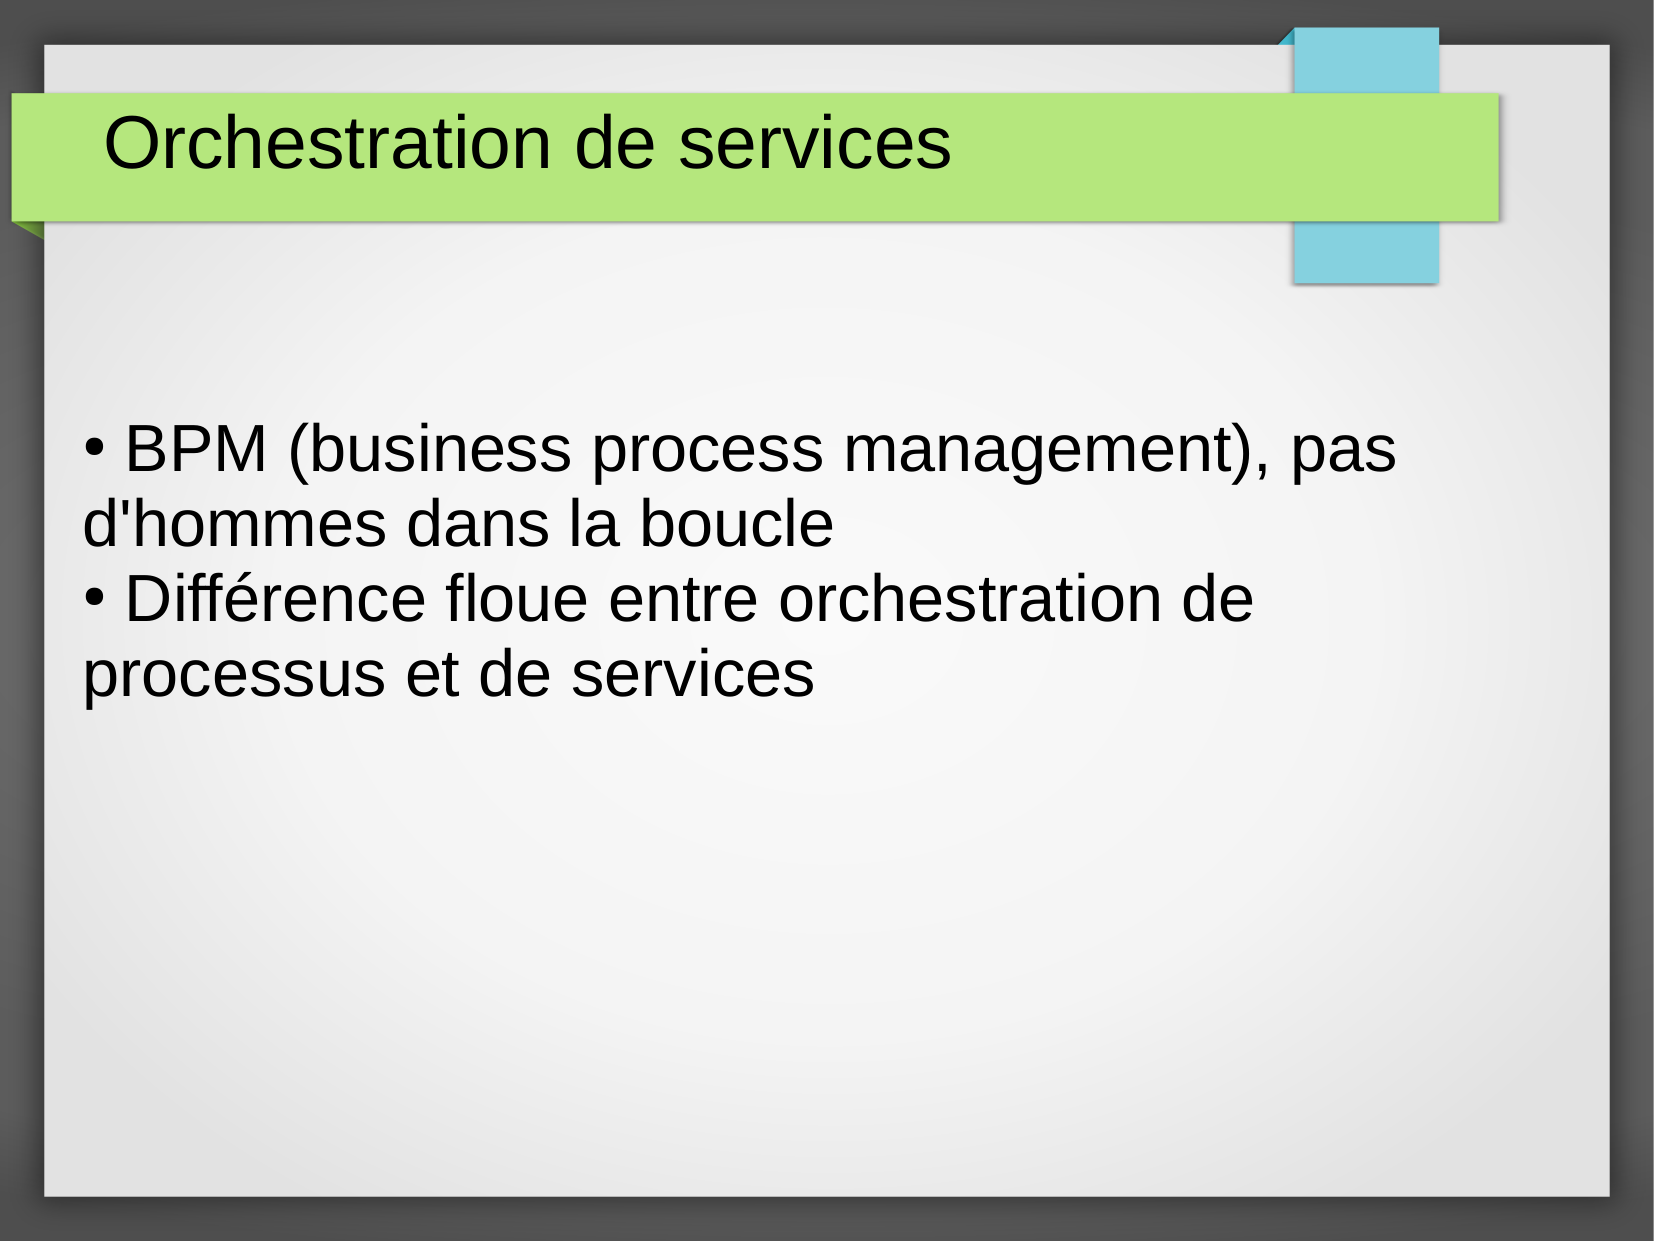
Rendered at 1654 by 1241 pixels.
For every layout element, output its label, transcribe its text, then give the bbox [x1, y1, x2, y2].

picture [0, 0, 1654, 1241]
subtitle BPM (business process management), pas d'hommes dans la boucle Différence floue entre orchestration de processus et de services [82, 49, 1571, 1010]
